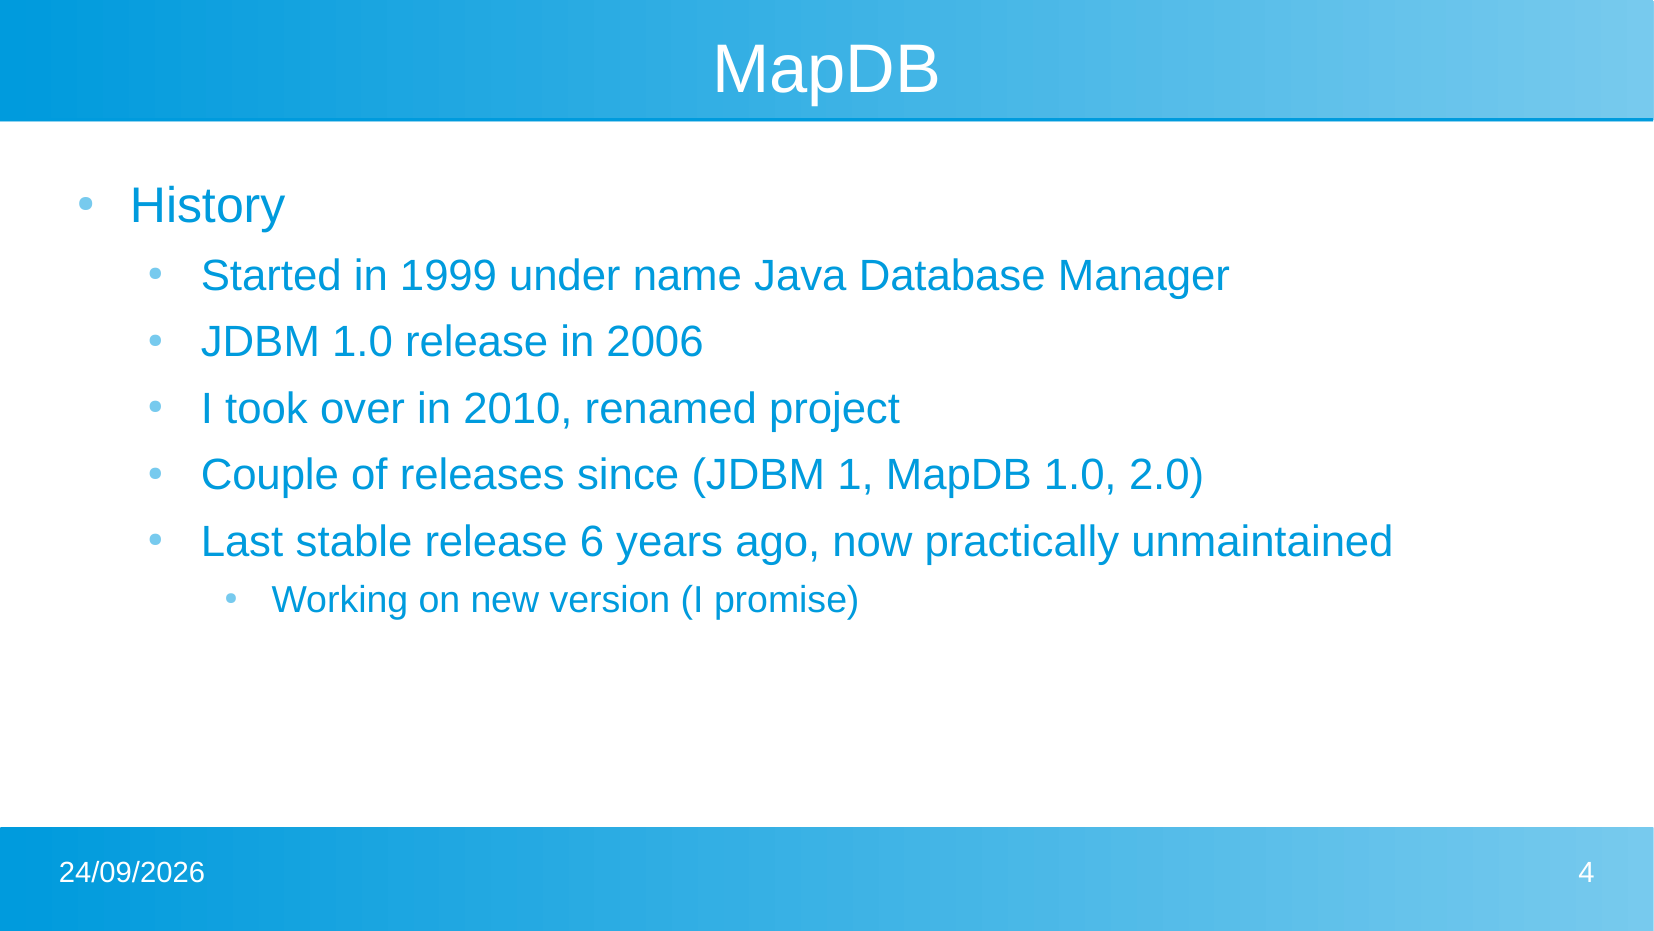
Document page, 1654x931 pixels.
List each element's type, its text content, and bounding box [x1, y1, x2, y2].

title MapDB [59, 29, 1595, 108]
list History Started in 1999 under name Java Database Manager JDBM 1.0 release in 2006 I took over in 2010, renamed project Couple of releases since (JDBM 1, MapDB 1.0, 2.0) Last stable release 6 years ago, now practically unmaintained Working on new version (I promise) [59, 177, 1595, 768]
